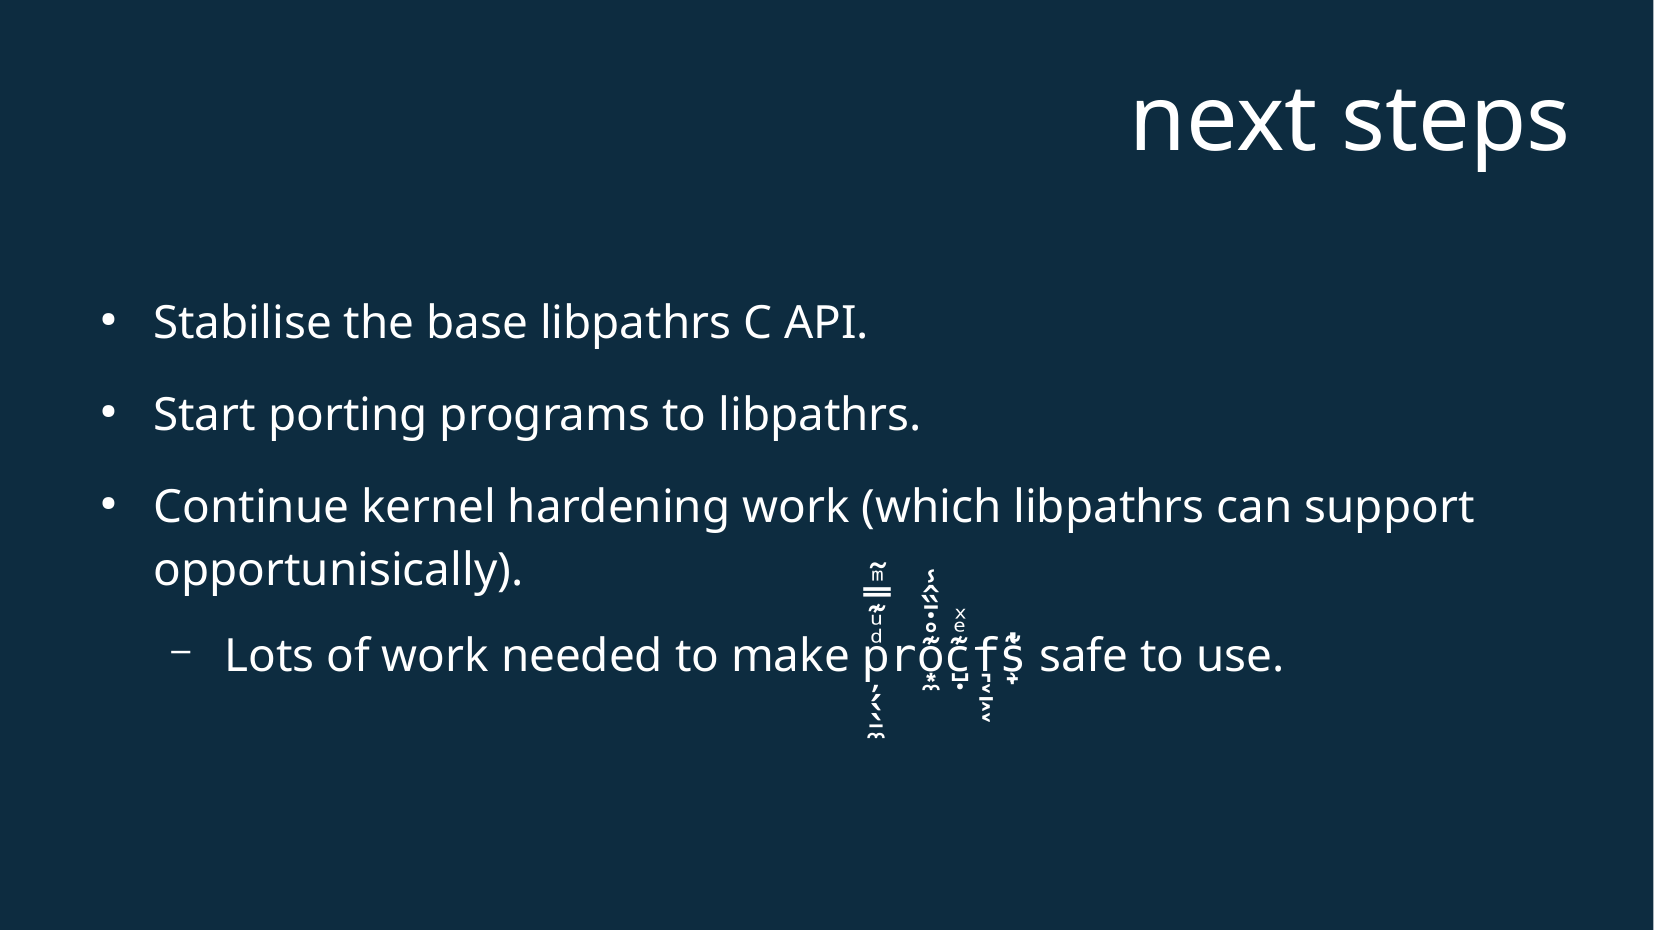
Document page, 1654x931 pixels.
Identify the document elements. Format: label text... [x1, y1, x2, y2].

list Stabilise the base libpathrs C API. Start porting programs to libpathrs. Continue kernel hardening work (which libpathrs can support opportunisically). Lots of work needed to make p̦̗̖̖̠̼ͩͧ͊̿ͫ̃ro͙̼͊̊̇̄̏̂̾c̺̣͊ͤͯf͉͔̱͕͔s̹̞̃̔ safe to use. [82, 217, 1571, 758]
title next steps [82, 37, 1571, 193]
